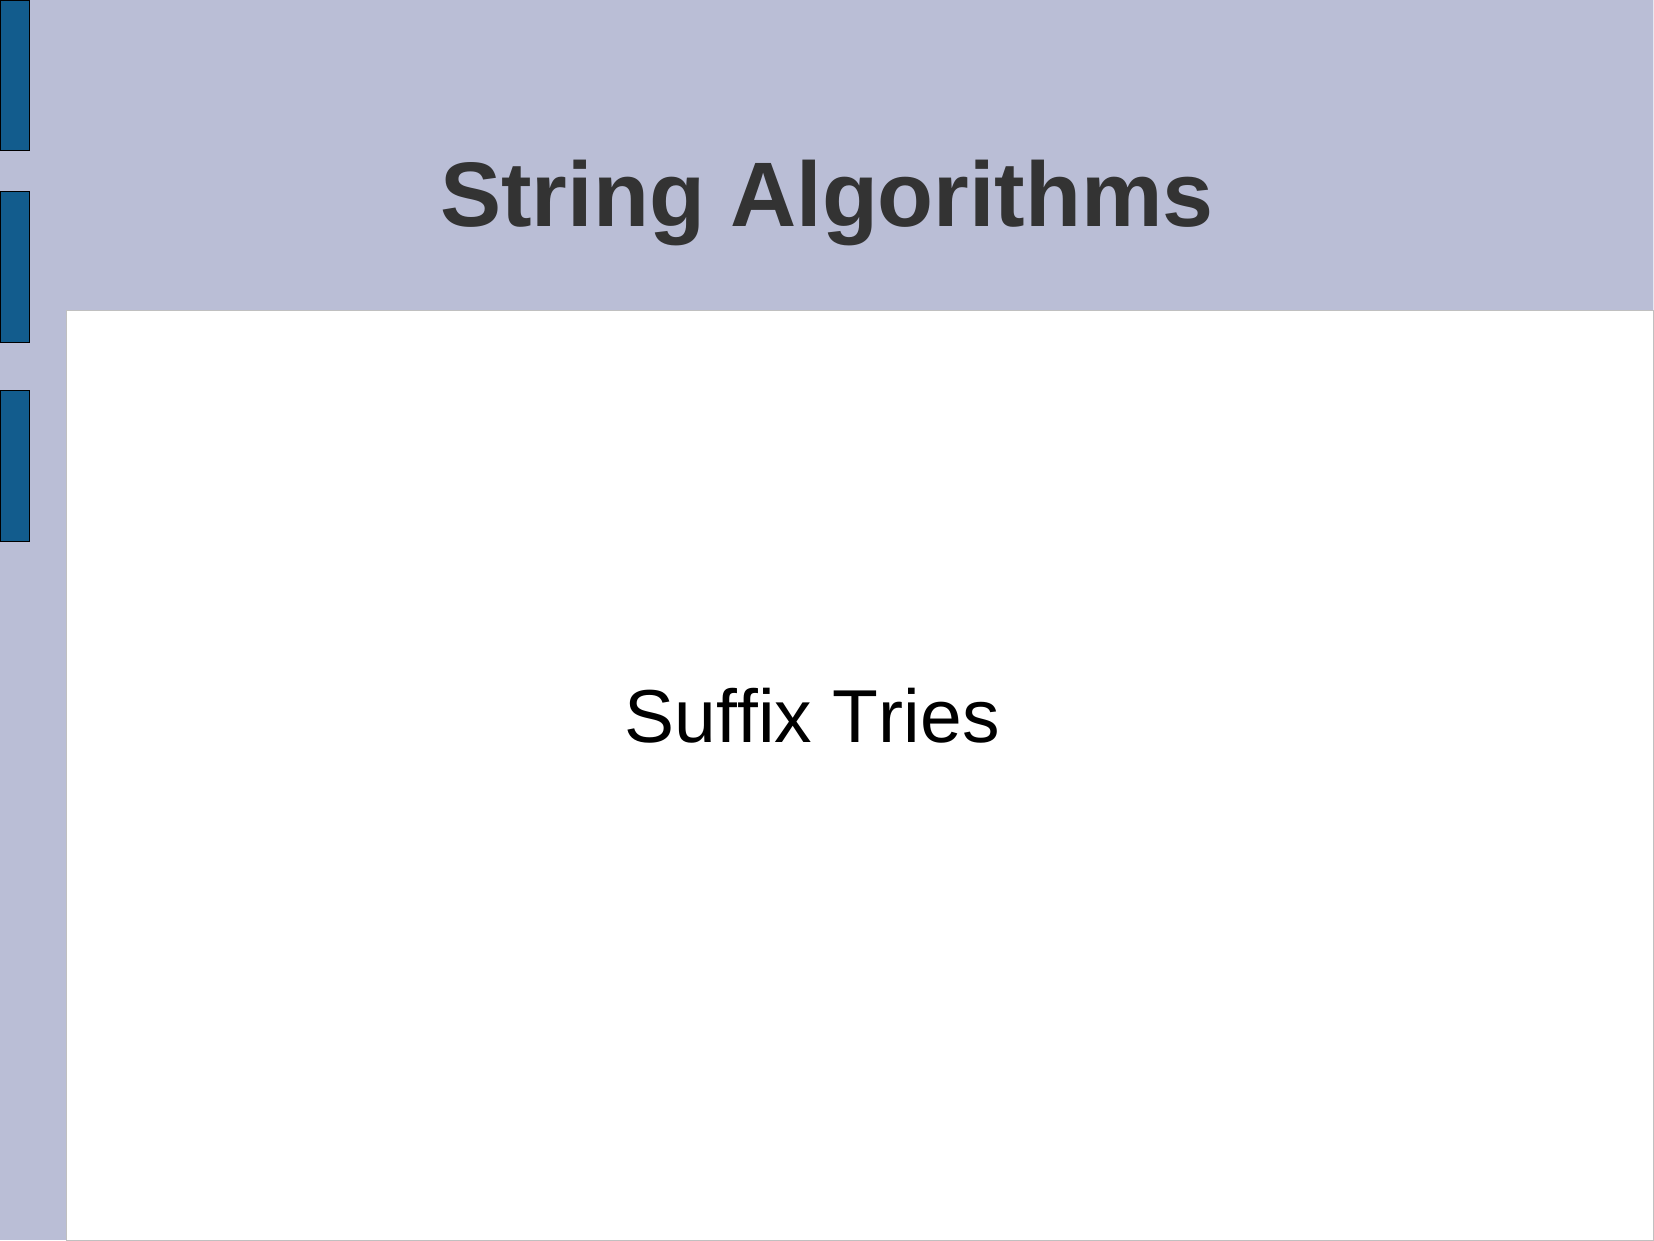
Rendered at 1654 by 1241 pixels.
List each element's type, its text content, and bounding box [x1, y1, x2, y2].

title String Algorithms [121, 91, 1534, 299]
text_box Suffix Tries [624, 674, 1001, 759]
